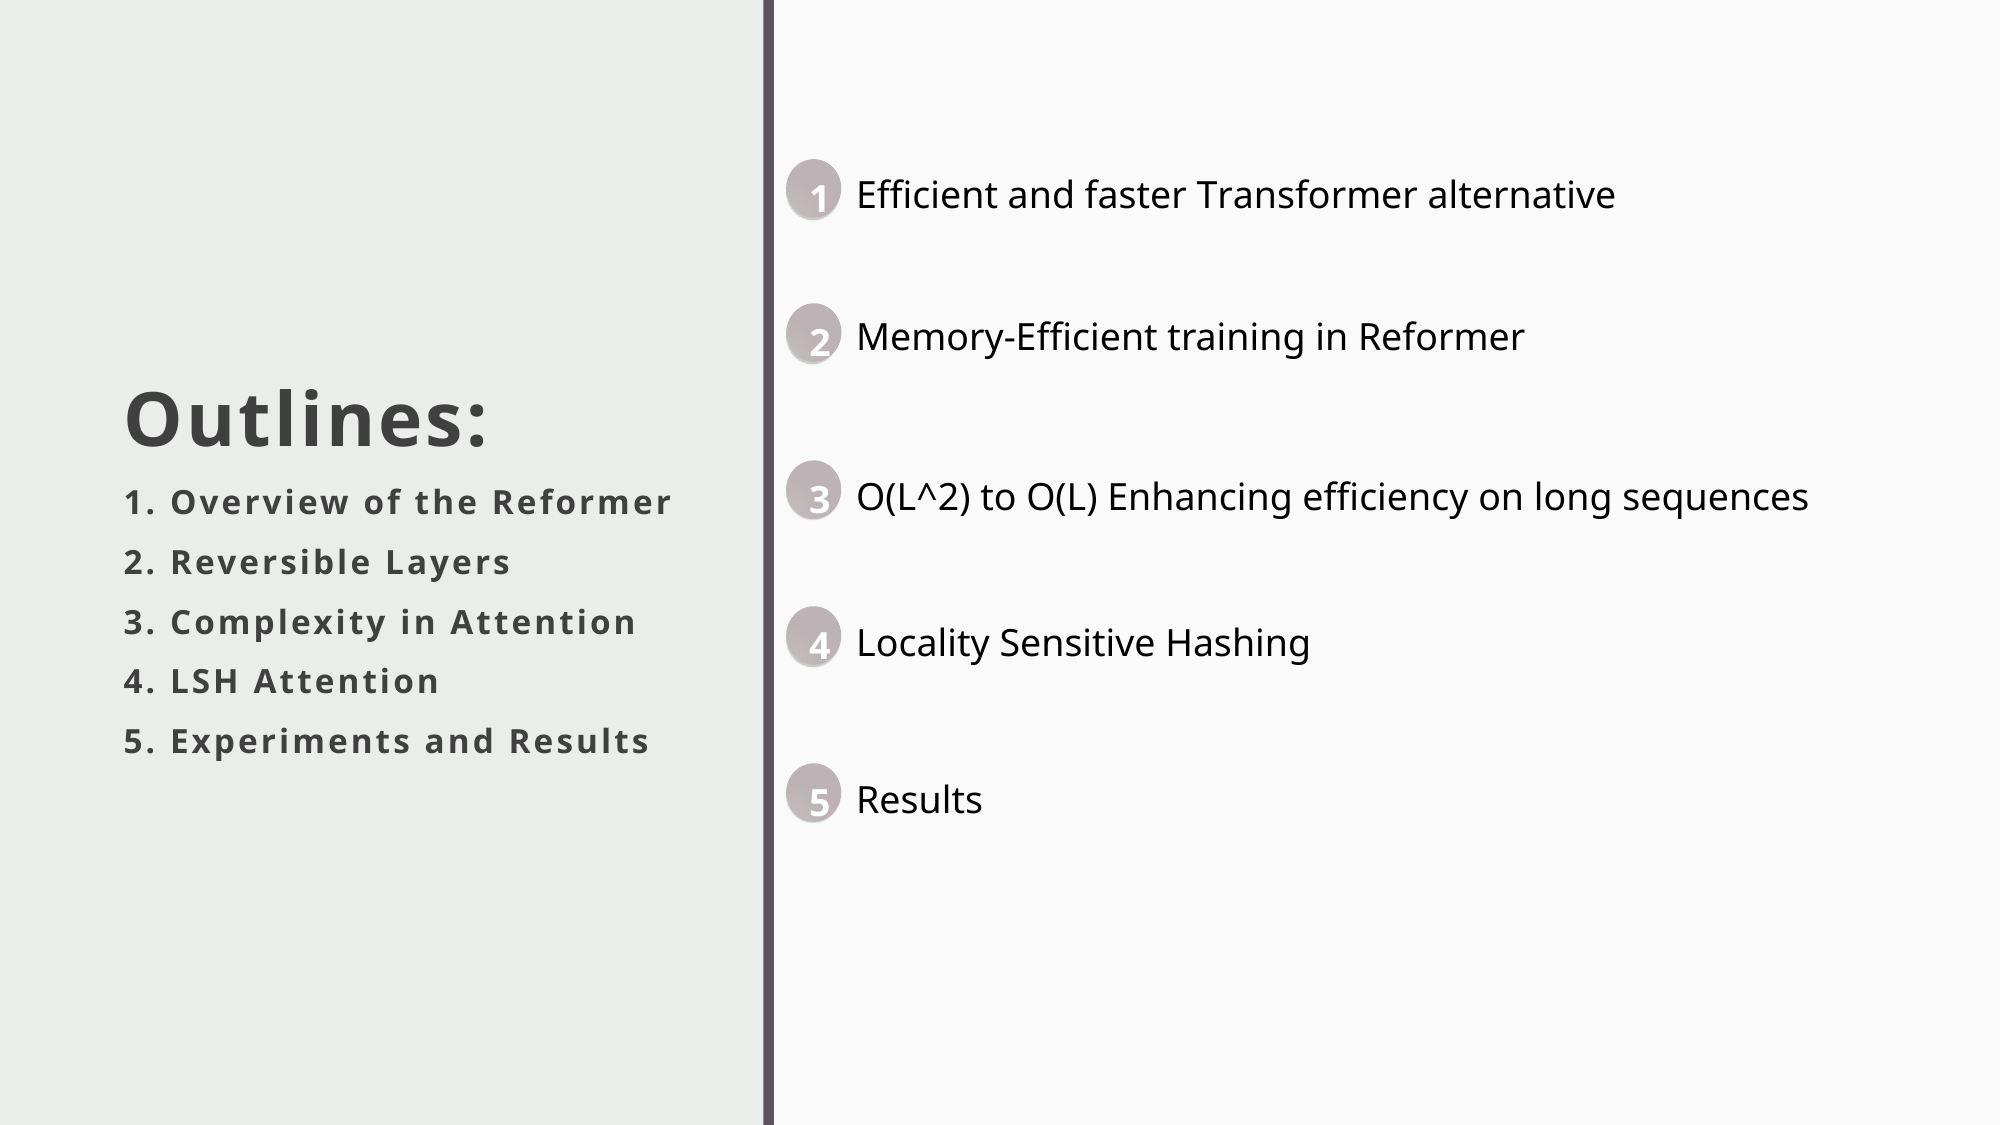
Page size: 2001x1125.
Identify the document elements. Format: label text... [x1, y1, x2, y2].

text_box 5 [786, 763, 842, 822]
text_box 1 [786, 159, 841, 218]
text_box 3 [786, 460, 841, 519]
text_box O(L^2) to O(L) Enhancing efficiency on long sequences [841, 465, 2000, 572]
title Outlines: 1. Overview of the Reformer 2. Reversible Layers 3. Complexity in Attention 4. LSH Attention 5. Experiments and Results [105, 115, 732, 969]
text_box Efficient and faster Transformer alternative [841, 163, 1705, 224]
text_box Memory-Efficient training in Reformer [841, 305, 1600, 412]
text_box 4 [786, 606, 841, 665]
text_box Locality Sensitive Hashing [841, 611, 1560, 718]
text_box Results [841, 723, 1621, 830]
text_box 2 [786, 303, 841, 362]
